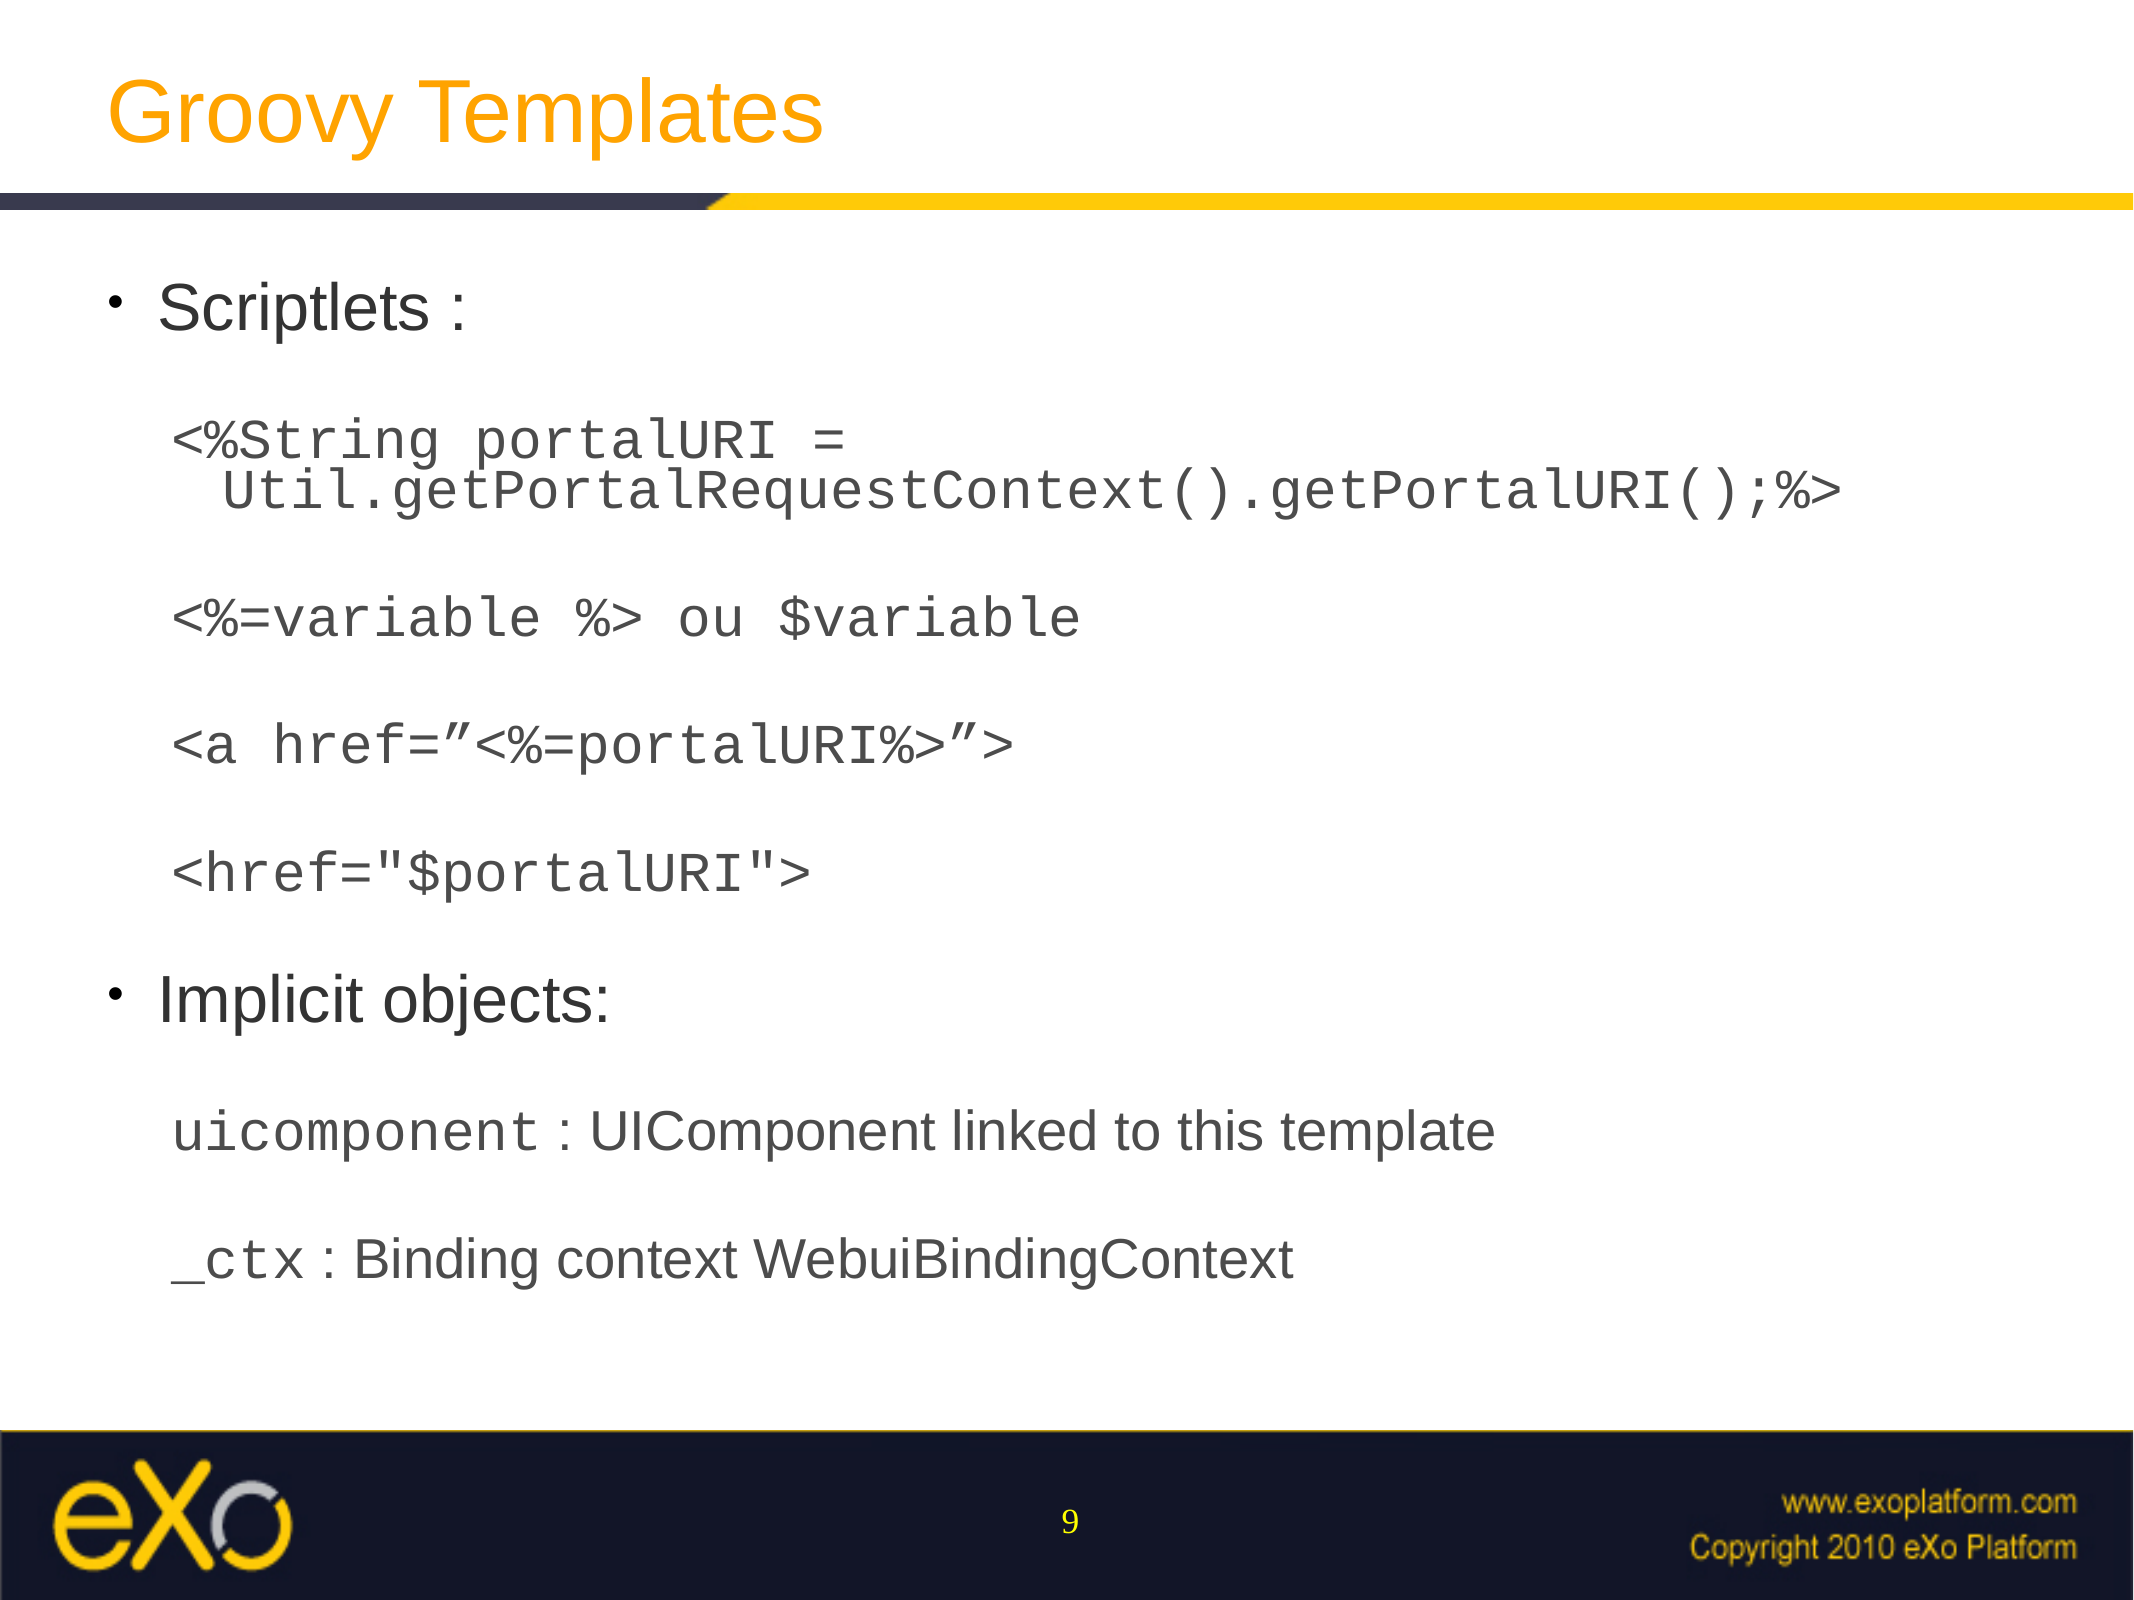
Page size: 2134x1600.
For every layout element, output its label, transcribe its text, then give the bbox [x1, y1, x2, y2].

list Scriptlets : <%String portalURI = Util.getPortalRequestContext().getPortalURI();%> <%=variable %> ou $variable <a href=”<%=portalURI%>”> <href="$portalURI"> Implicit objects: uicomponent : UIComponent linked to this template _ctx : Binding context WebuiBindingContext [106, 287, 2025, 1317]
picture [0, 1430, 2134, 1600]
picture [0, 193, 2134, 210]
title Groovy Templates [106, 55, 2025, 184]
